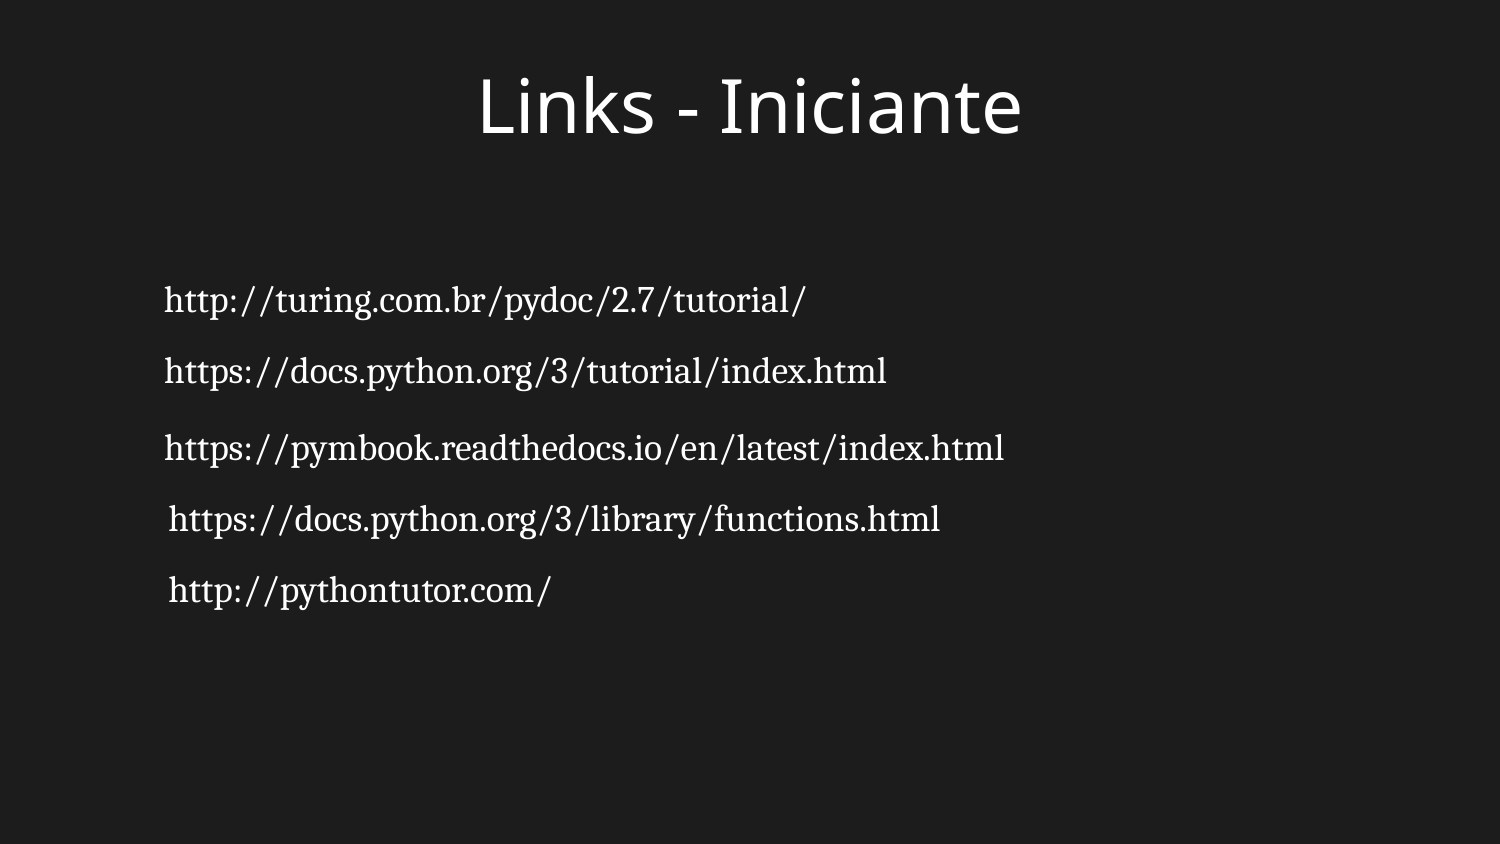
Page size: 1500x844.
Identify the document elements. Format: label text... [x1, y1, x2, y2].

text_box http://pythontutor.com/ [153, 561, 583, 621]
text_box http://turing.com.br/pydoc/2.7/tutorial/ [149, 271, 851, 331]
text_box https://docs.python.org/3/library/functions.html [153, 490, 988, 549]
text_box Links - Iniciante [74, 33, 1425, 175]
text_box https://pymbook.readthedocs.io/en/latest/index.html [149, 419, 1058, 479]
text_box https://docs.python.org/3/tutorial/index.html [149, 342, 934, 402]
